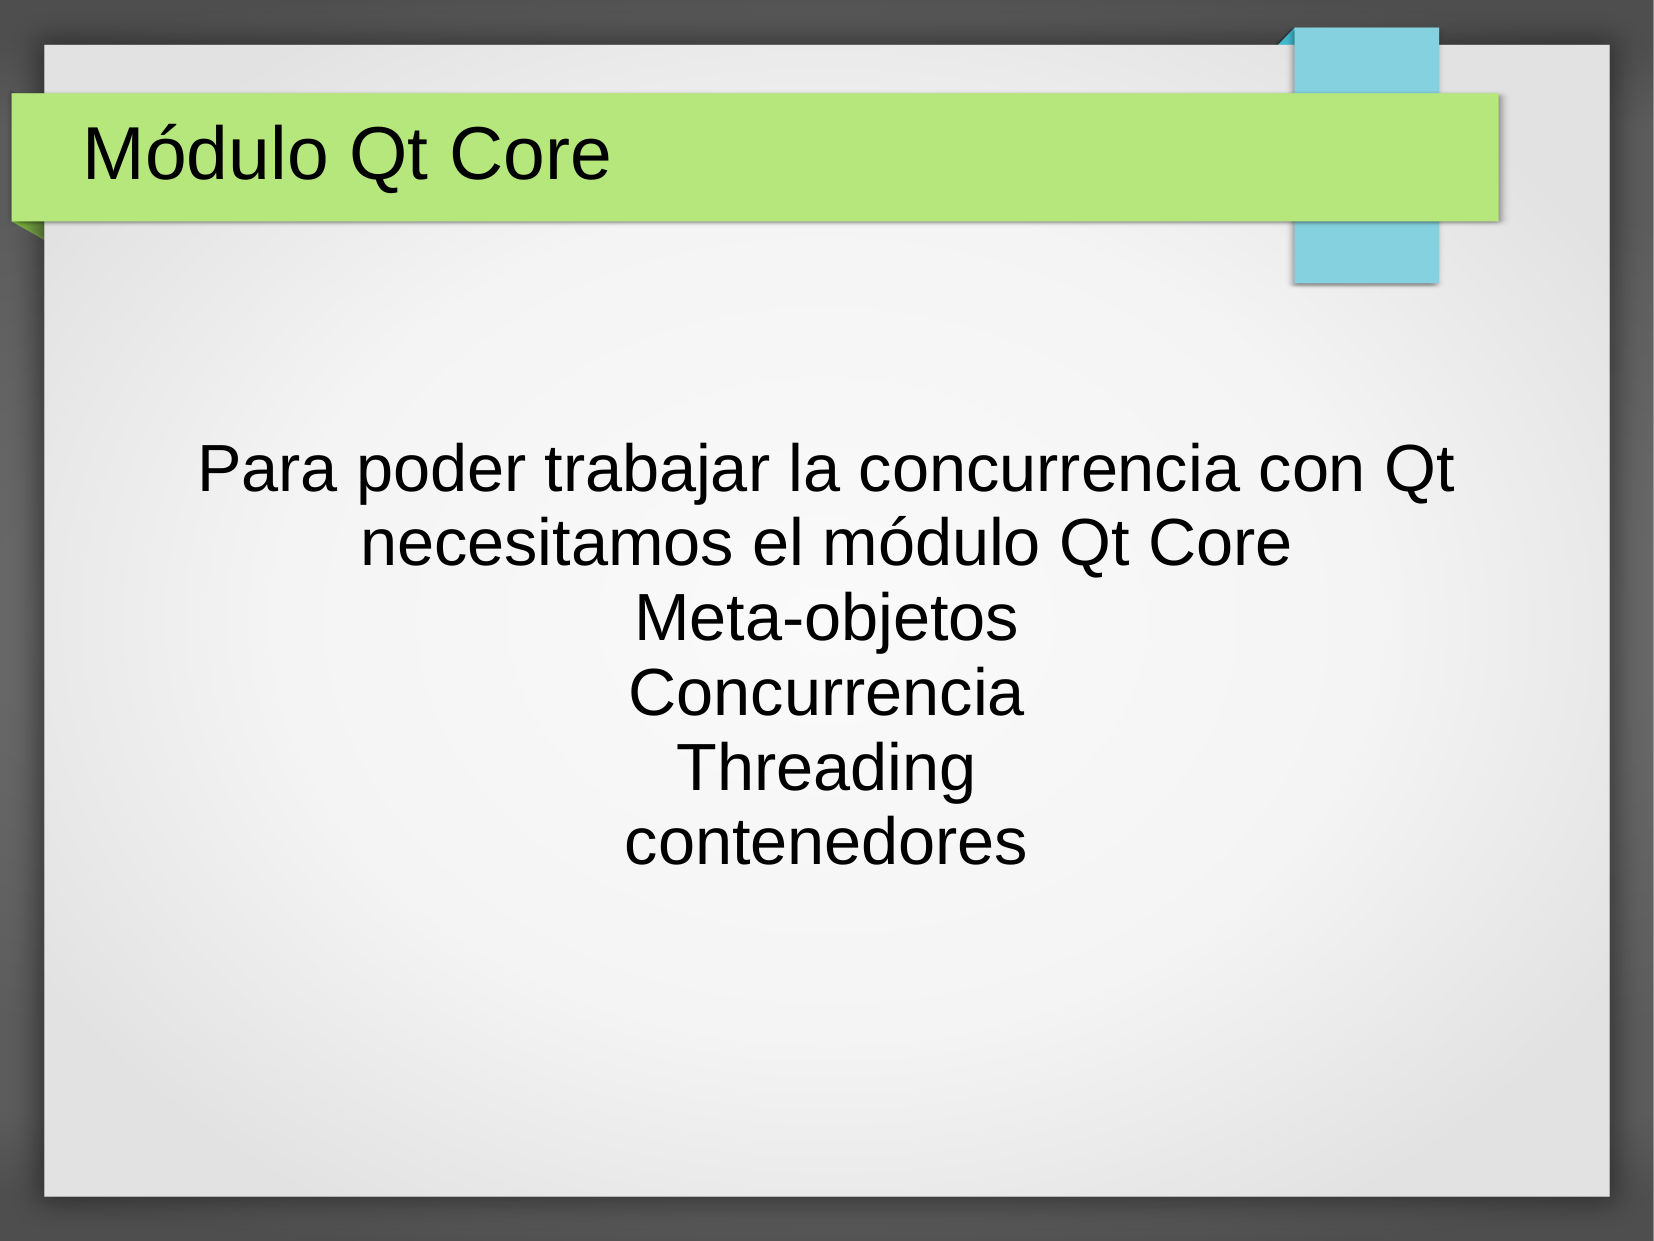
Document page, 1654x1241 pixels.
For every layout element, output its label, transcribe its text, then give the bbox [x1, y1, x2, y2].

title Módulo Qt Core [82, 94, 1264, 213]
picture [0, 0, 1654, 1241]
subtitle Para poder trabajar la concurrencia con Qt necesitamos el módulo Qt Core Meta-objetos Concurrencia Threading contenedores [82, 295, 1571, 1015]
